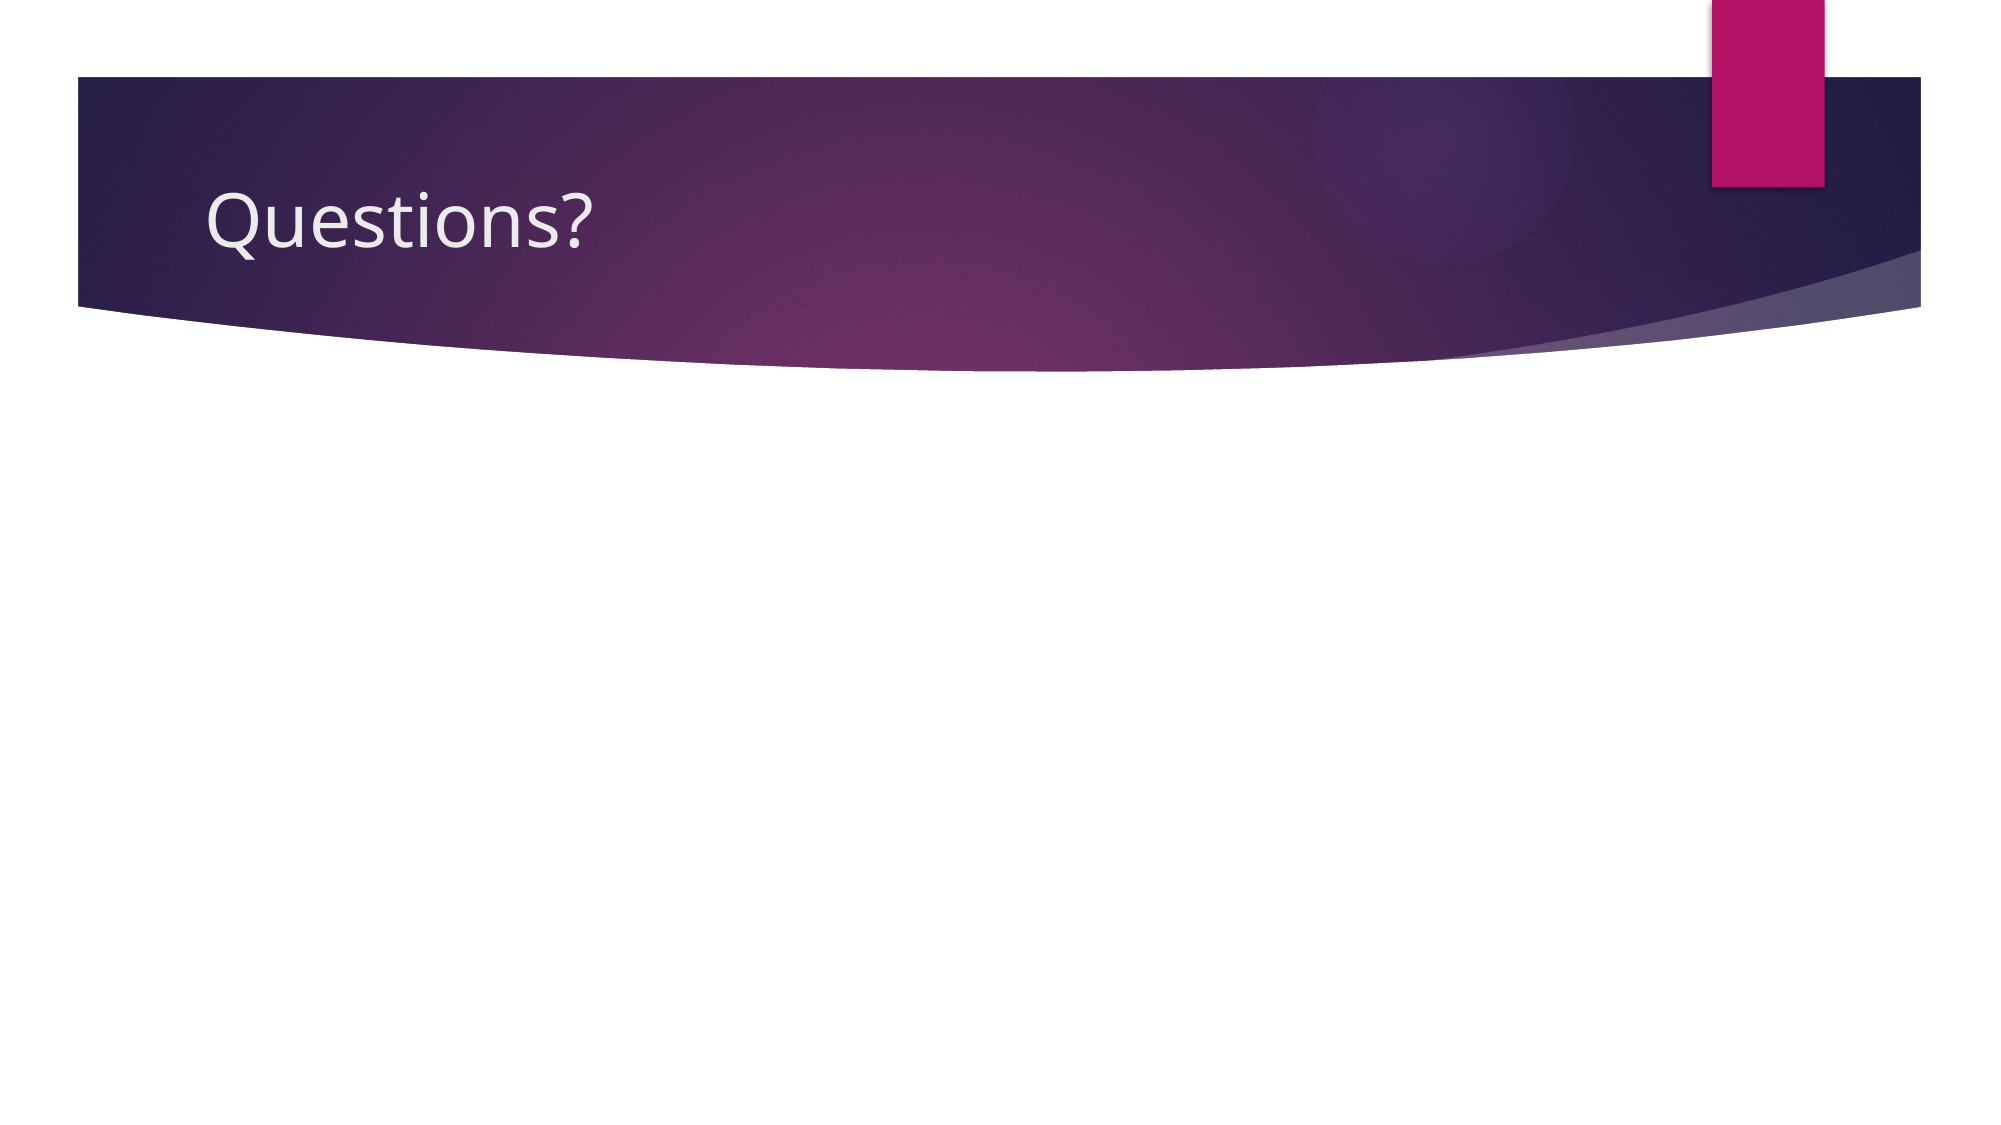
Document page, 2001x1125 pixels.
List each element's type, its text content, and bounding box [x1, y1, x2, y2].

picture [79, 78, 1920, 371]
title Questions? [189, 159, 1627, 276]
title Now what? [1467, 300, 1788, 358]
